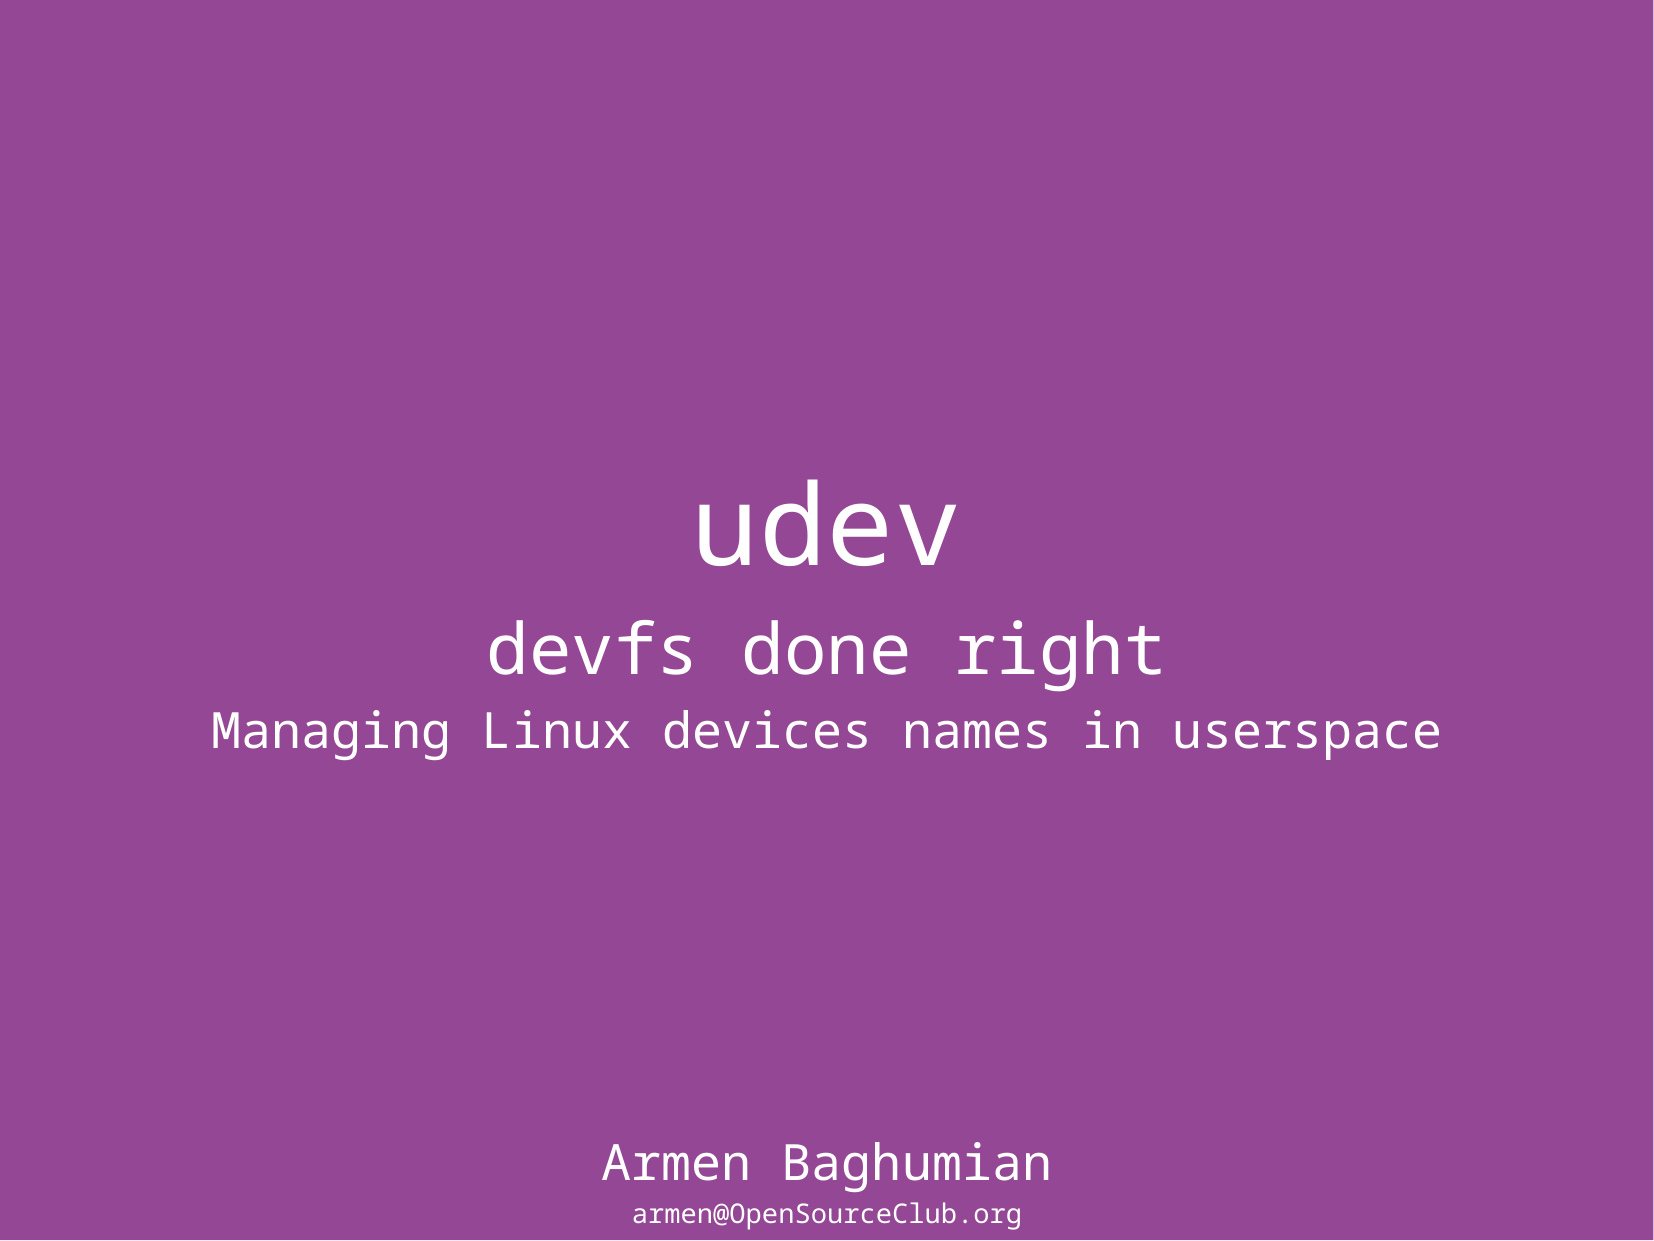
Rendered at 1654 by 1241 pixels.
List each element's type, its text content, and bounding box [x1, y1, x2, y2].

text_box udev devfs done right Managing Linux devices names in userspace Armen Baghumian armen@OpenSourceClub.org [0, 0, 1654, 1241]
